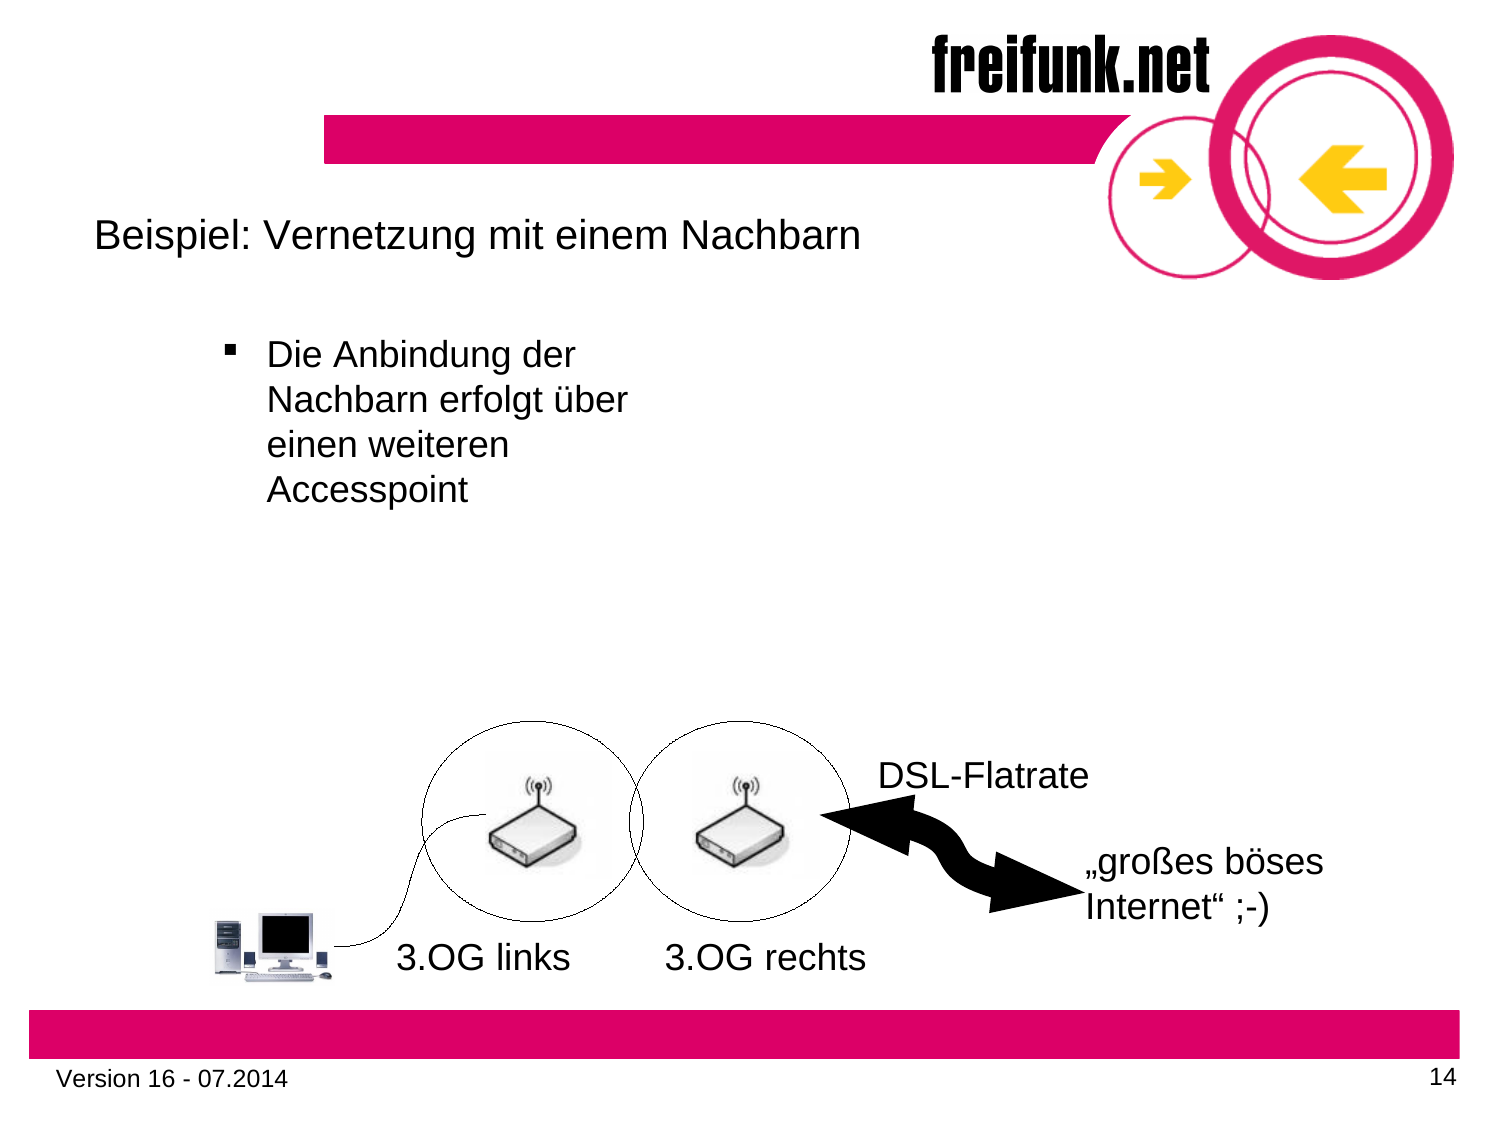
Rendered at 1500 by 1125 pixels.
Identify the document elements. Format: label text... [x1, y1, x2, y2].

text_box Die Anbindung der Nachbarn erfolgt über einen weiteren Accesspoint [192, 170, 682, 809]
text_box „großes böses Internet“ ;-) [1085, 837, 1360, 948]
picture [485, 809, 612, 879]
text_box 3.OG rechts [664, 933, 897, 988]
text_box Beispiel: Vernetzung mit einem Nachbarn [682, 208, 1235, 280]
picture [692, 751, 820, 879]
picture [932, 34, 1454, 280]
text_box DSL-Flatrate [877, 751, 1091, 794]
text_box 3.OG links [396, 933, 597, 988]
picture [209, 908, 335, 986]
text_box Beispiel: Vernetzung mit einem Nachbarn [94, 208, 192, 280]
